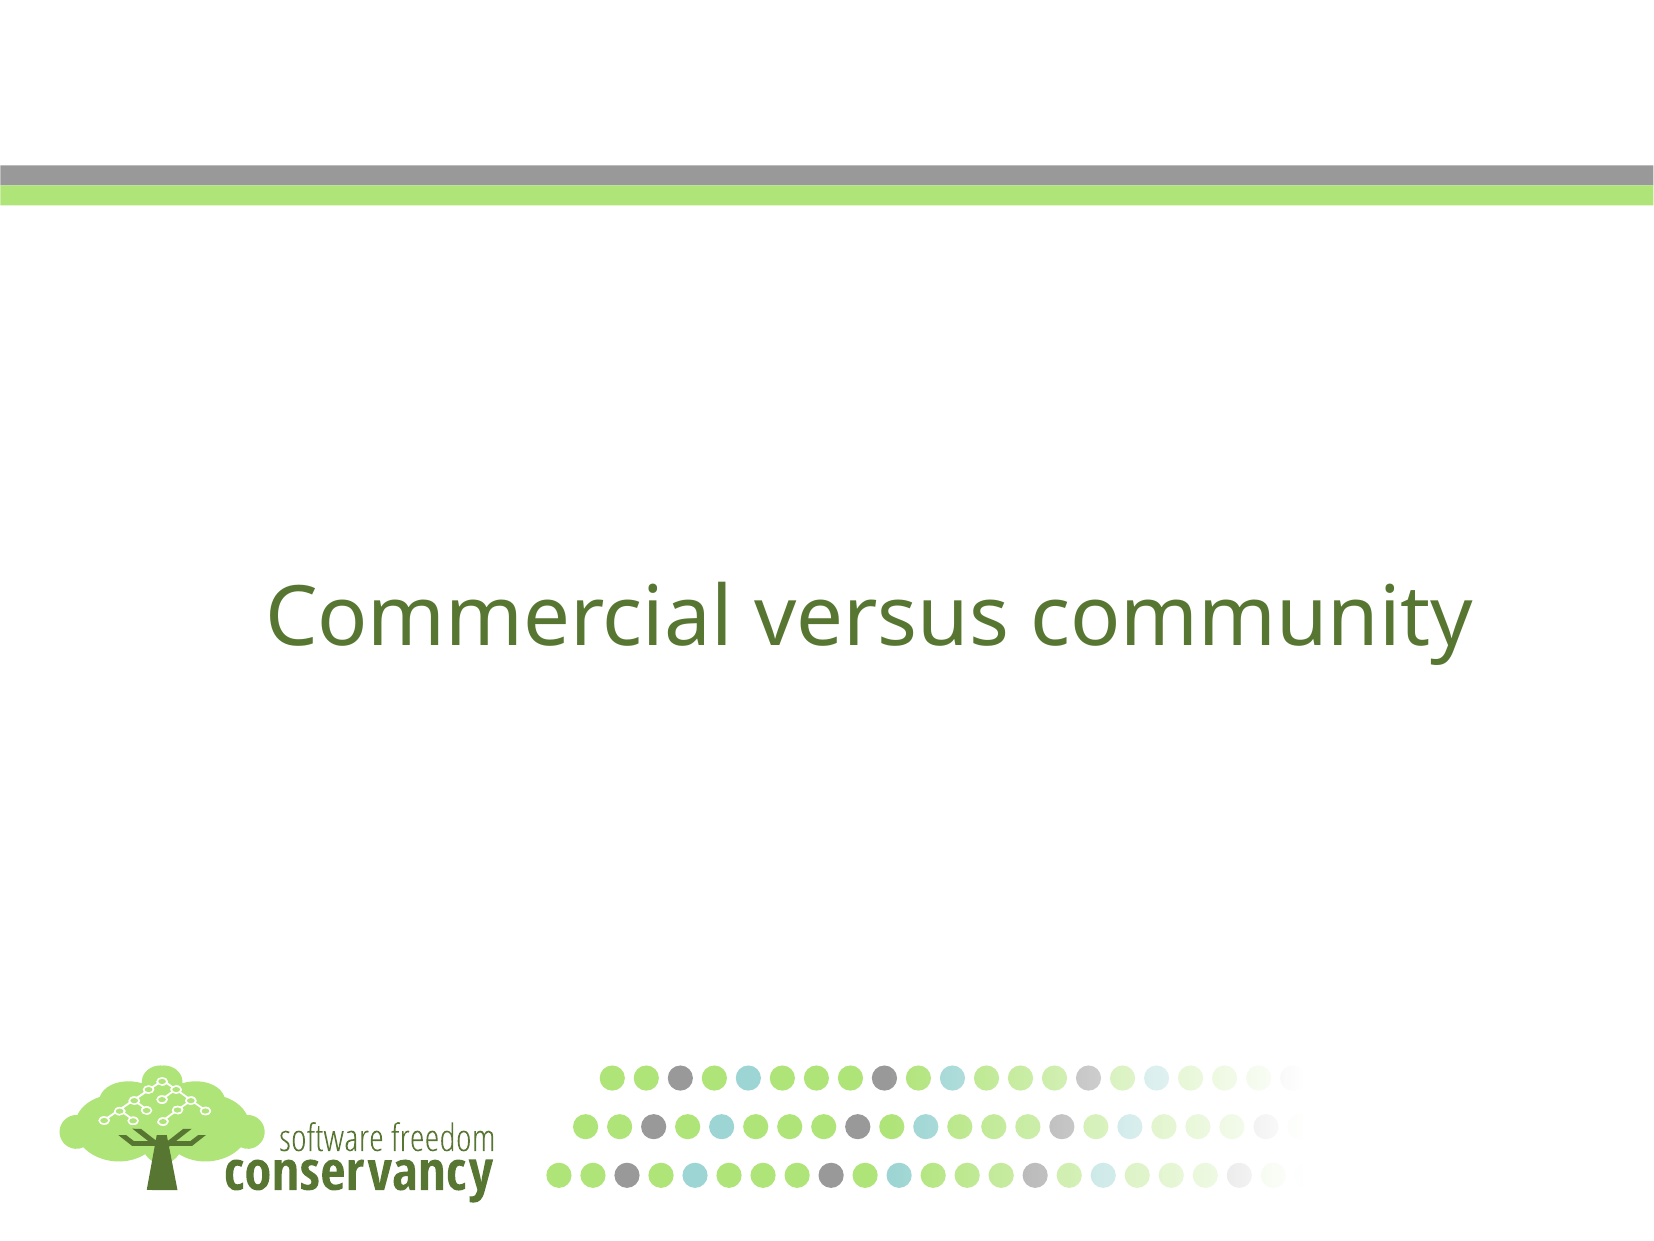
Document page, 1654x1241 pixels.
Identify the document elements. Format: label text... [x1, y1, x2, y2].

title Commercial versus community [165, 510, 1546, 718]
